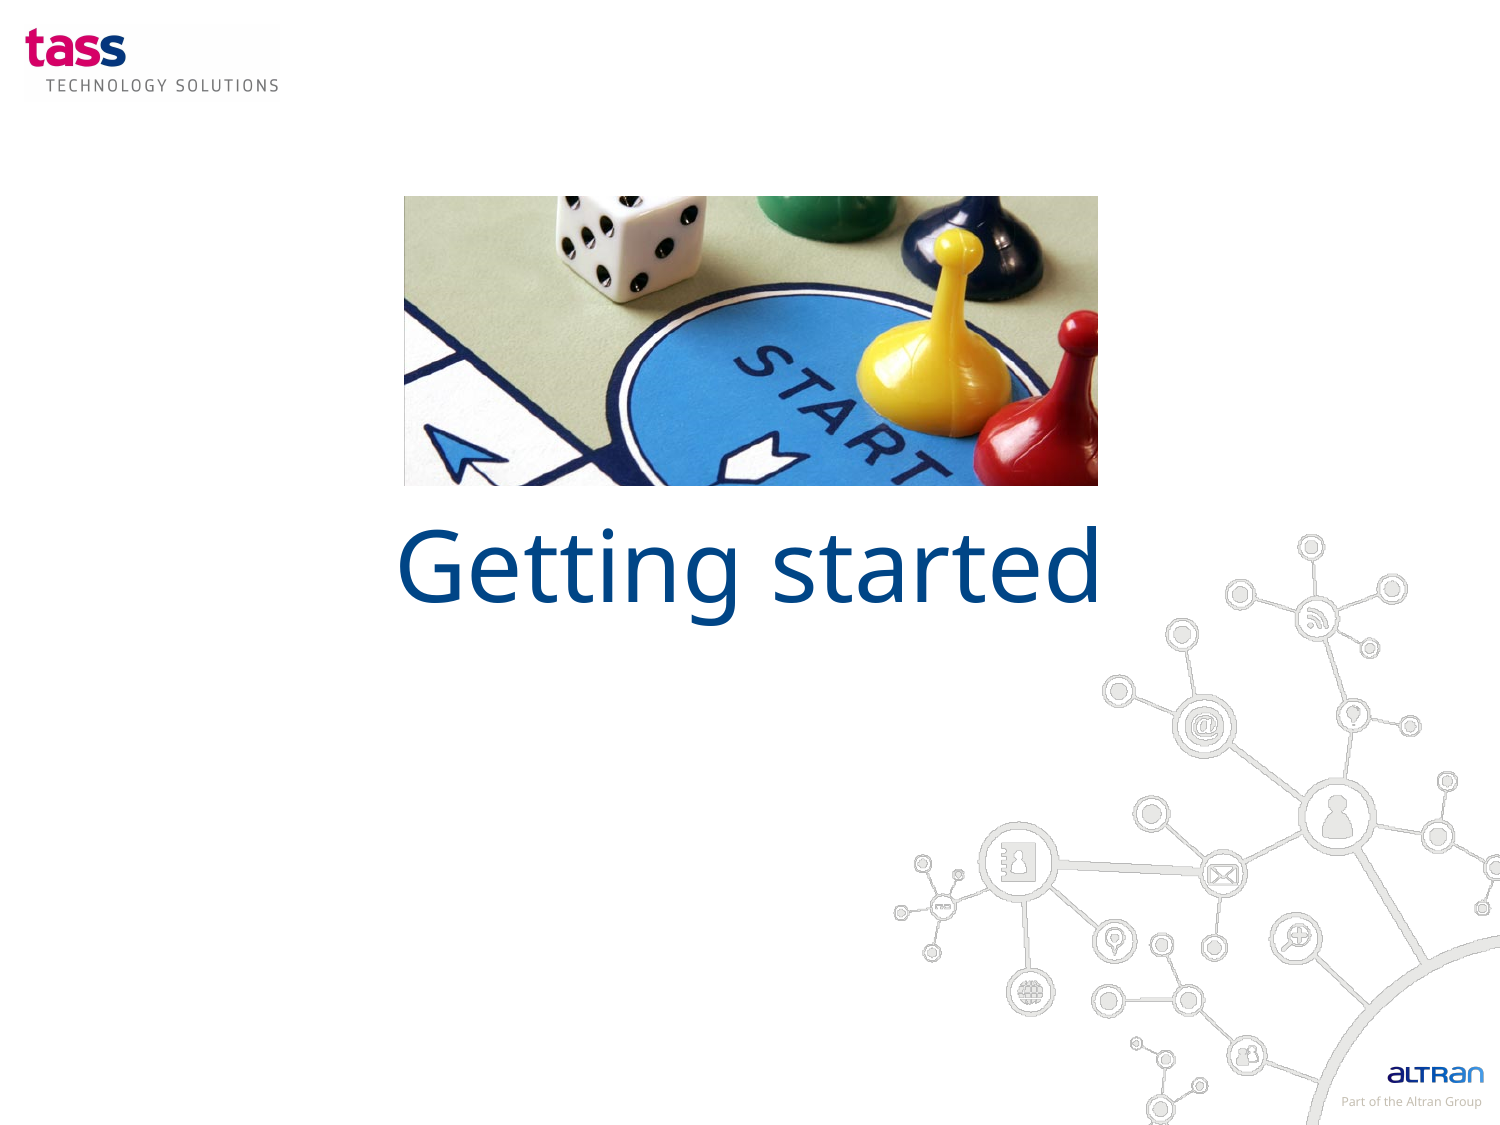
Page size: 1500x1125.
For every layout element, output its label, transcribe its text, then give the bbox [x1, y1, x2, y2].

picture [24, 24, 280, 102]
picture [404, 195, 1098, 486]
title Getting started [90, 301, 1410, 824]
picture [1385, 1064, 1485, 1087]
